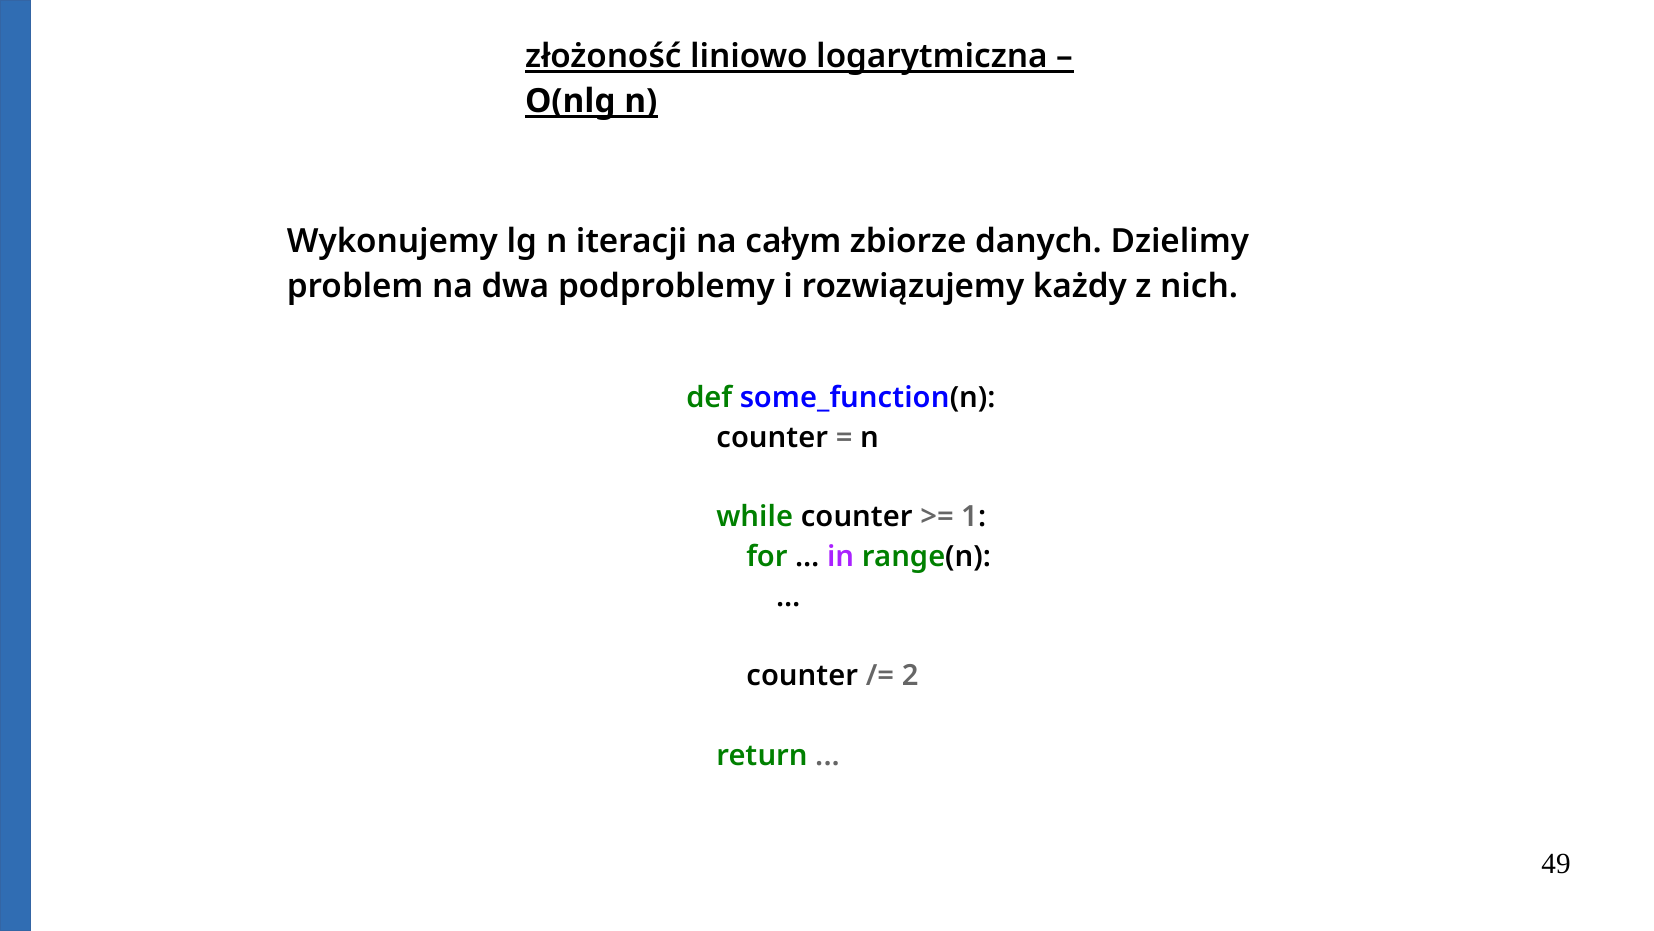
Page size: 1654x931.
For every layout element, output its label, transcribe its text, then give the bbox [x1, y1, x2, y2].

text_box Wykonujemy lg n iteracji na całym zbiorze danych. Dzielimy problem na dwa podproblemy i rozwiązujemy każdy z nich. [272, 209, 1382, 308]
text_box [0, 0, 31, 931]
text_box def some_function(n): counter = n while counter >= 1: for … in range(n): … counter /= 2 return ... [671, 368, 1016, 752]
text_box złożoność liniowo logarytmiczna – O(nlg n) [510, 24, 1156, 123]
